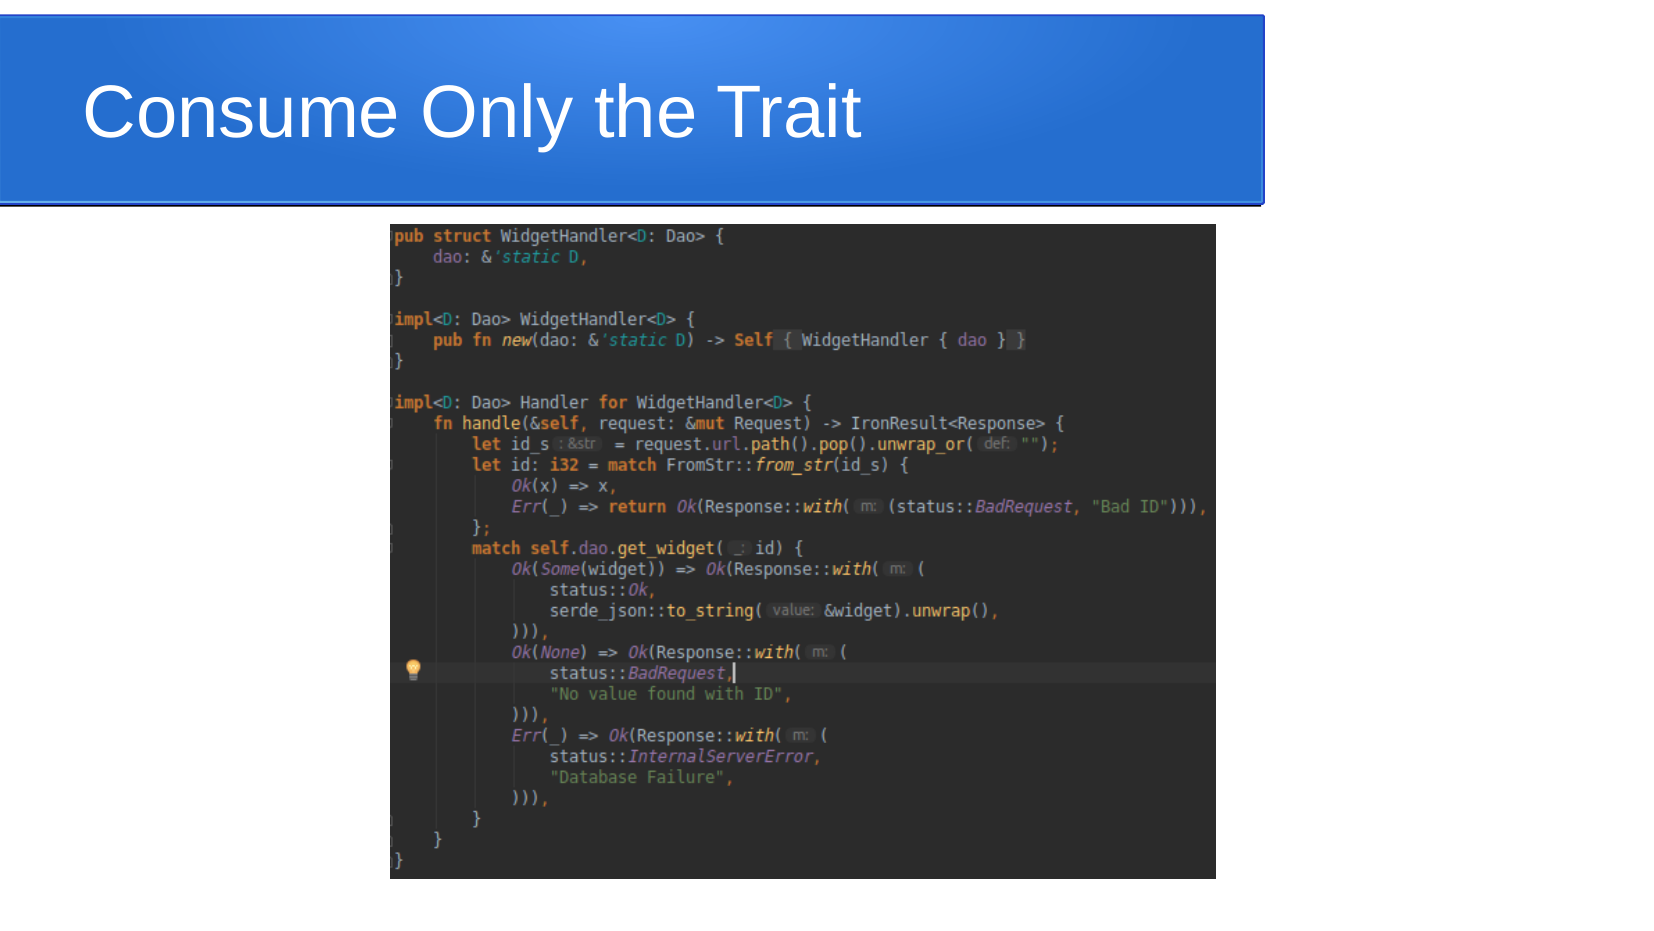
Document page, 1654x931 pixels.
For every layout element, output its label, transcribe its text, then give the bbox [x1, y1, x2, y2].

title Consume Only the Trait [82, 35, 1235, 189]
picture [390, 224, 1216, 879]
